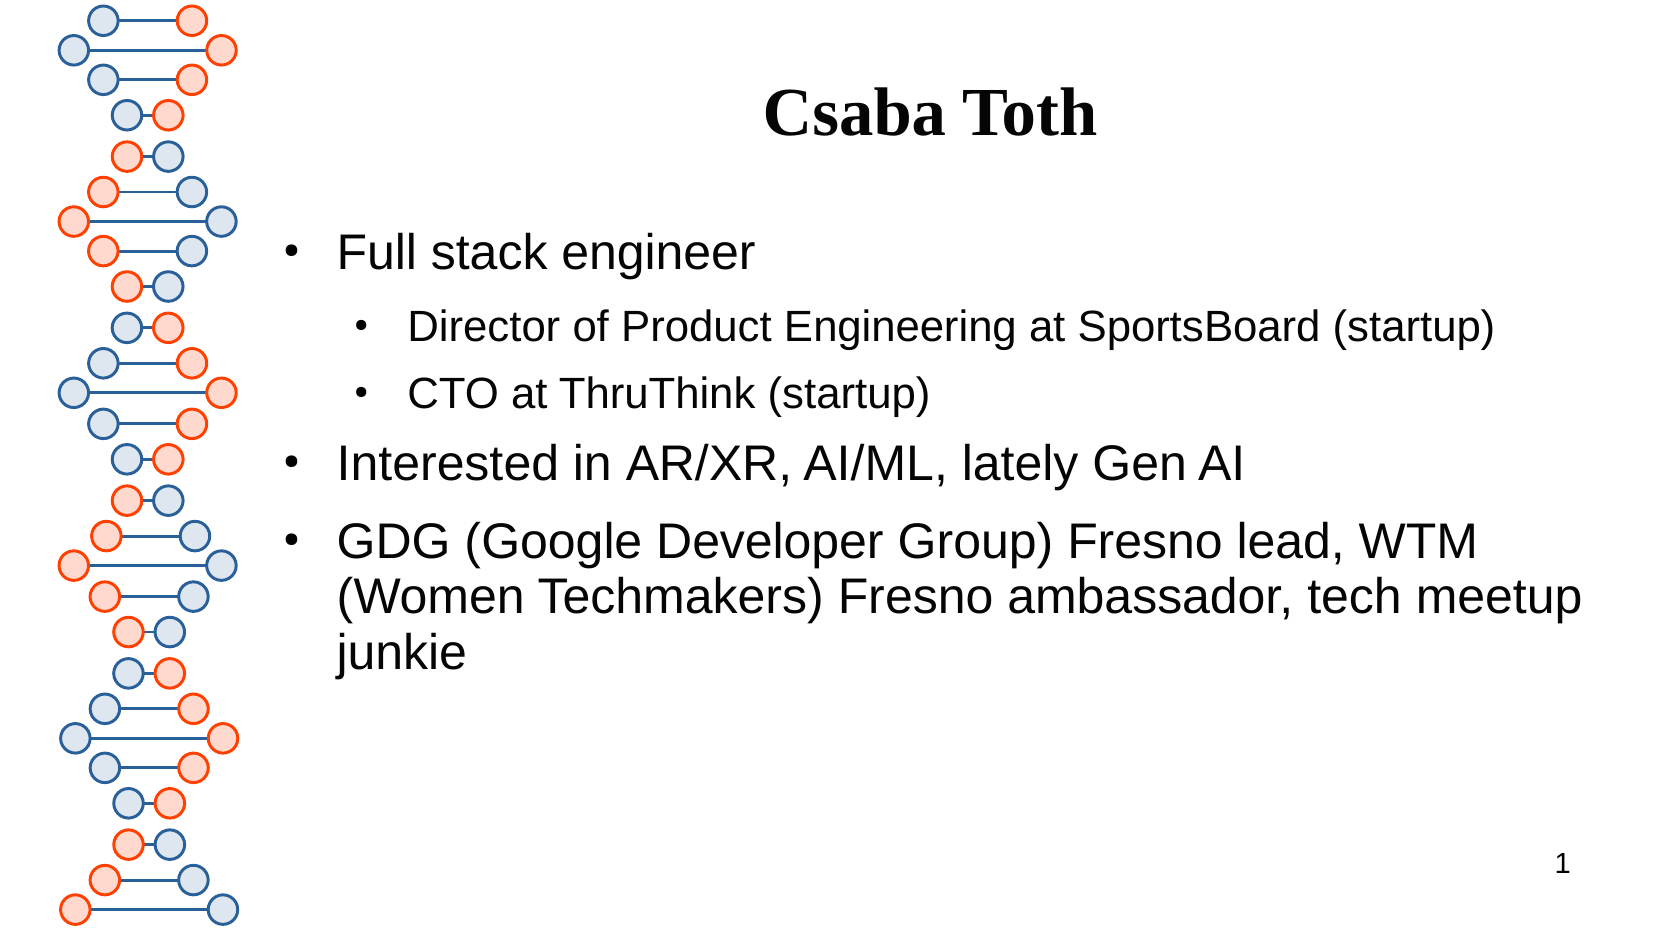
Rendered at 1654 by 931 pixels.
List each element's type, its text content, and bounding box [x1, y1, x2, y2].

title Csaba Toth [265, 35, 1595, 189]
list Full stack engineer Director of Product Engineering at SportsBoard (startup) CTO at ThruThink (startup) Interested in AR/XR, AI/ML, lately Gen AI GDG (Google Developer Group) Fresno lead, WTM (Women Techmakers) Fresno ambassador, tech meetup junkie [265, 224, 1595, 764]
